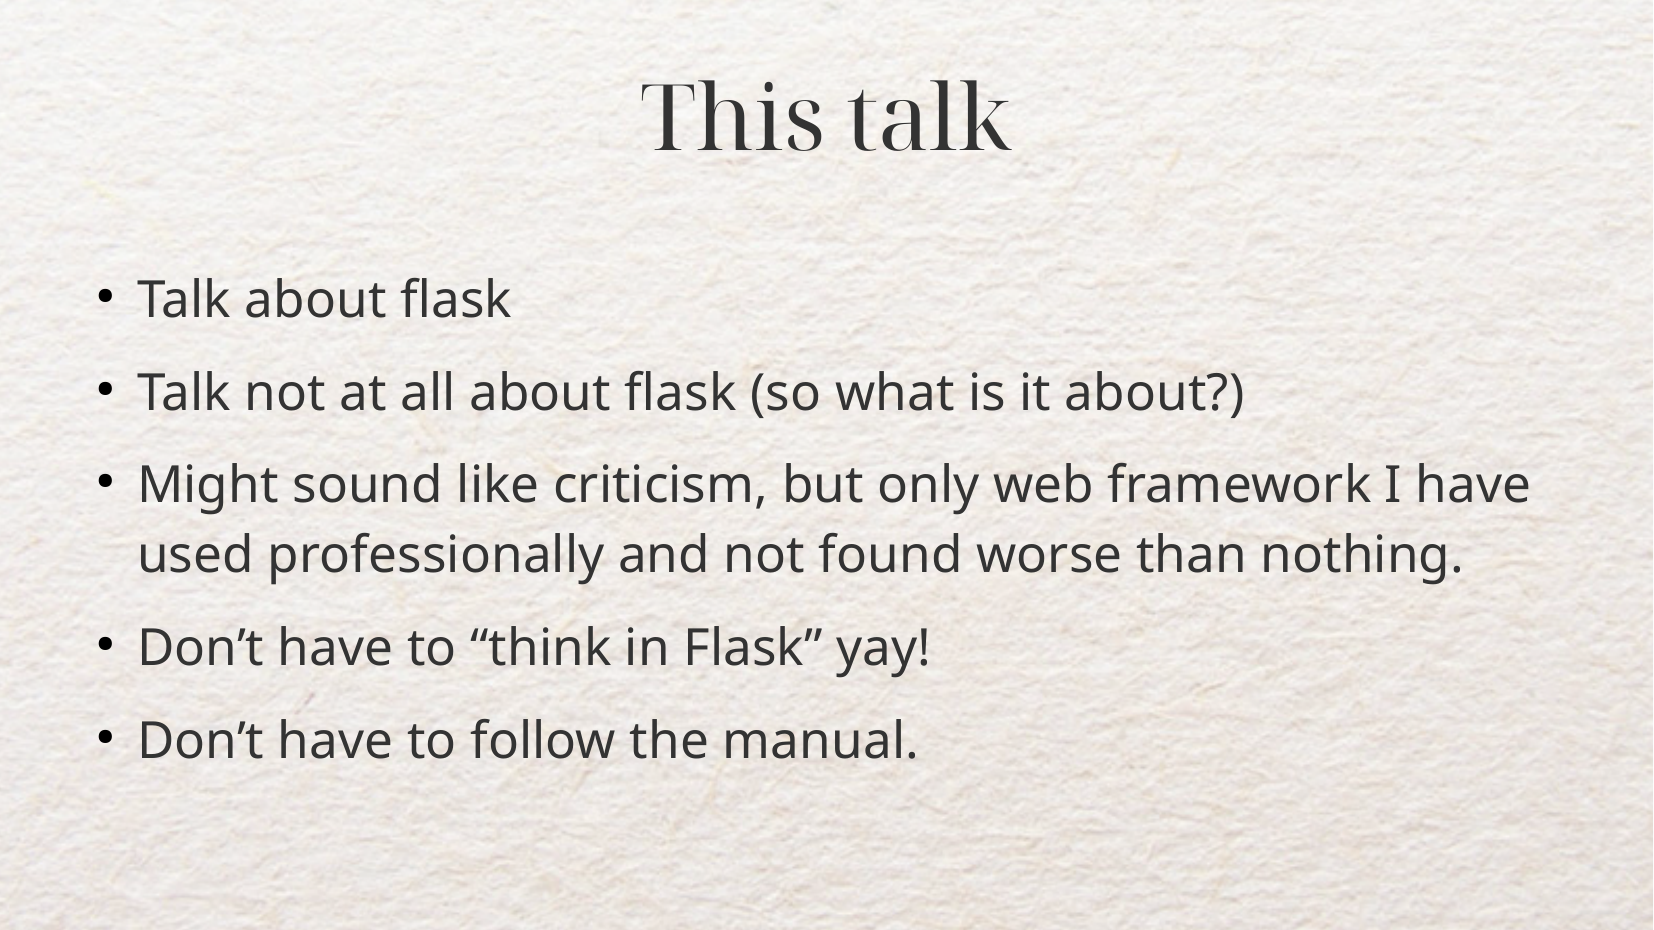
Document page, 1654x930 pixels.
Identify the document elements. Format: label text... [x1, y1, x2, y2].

picture [0, 0, 1654, 930]
list Talk about flask Talk not at all about flask (so what is it about?) Might sound like criticism, but only web framework I have used professionally and not found worse than nothing. Don’t have to “think in Flask” yay! Don’t have to follow the manual. [82, 262, 1571, 825]
title This talk [82, 37, 1571, 193]
